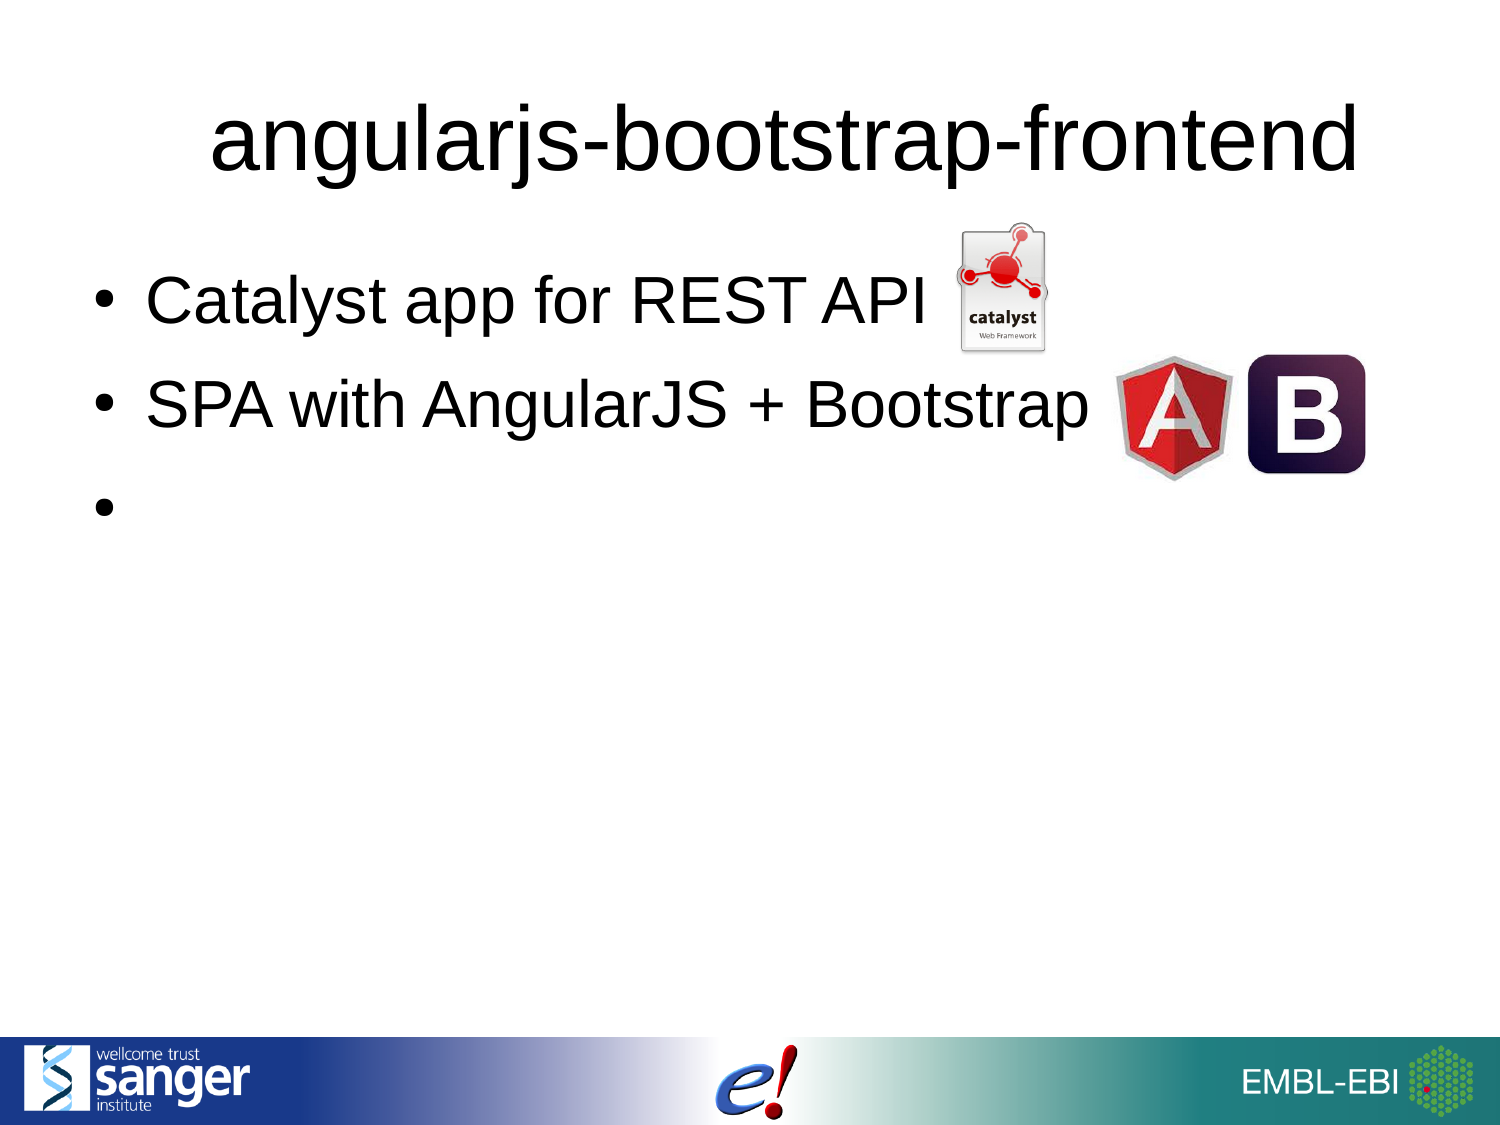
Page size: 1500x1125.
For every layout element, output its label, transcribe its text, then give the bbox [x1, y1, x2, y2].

picture [1247, 350, 1366, 475]
picture [955, 221, 1052, 358]
picture [1108, 354, 1239, 483]
title angularjs-bootstrap-frontend [75, 44, 1425, 233]
list Catalyst app for REST API SPA with AngularJS + Bootstrap [75, 263, 1395, 916]
picture [0, 1037, 1500, 1125]
